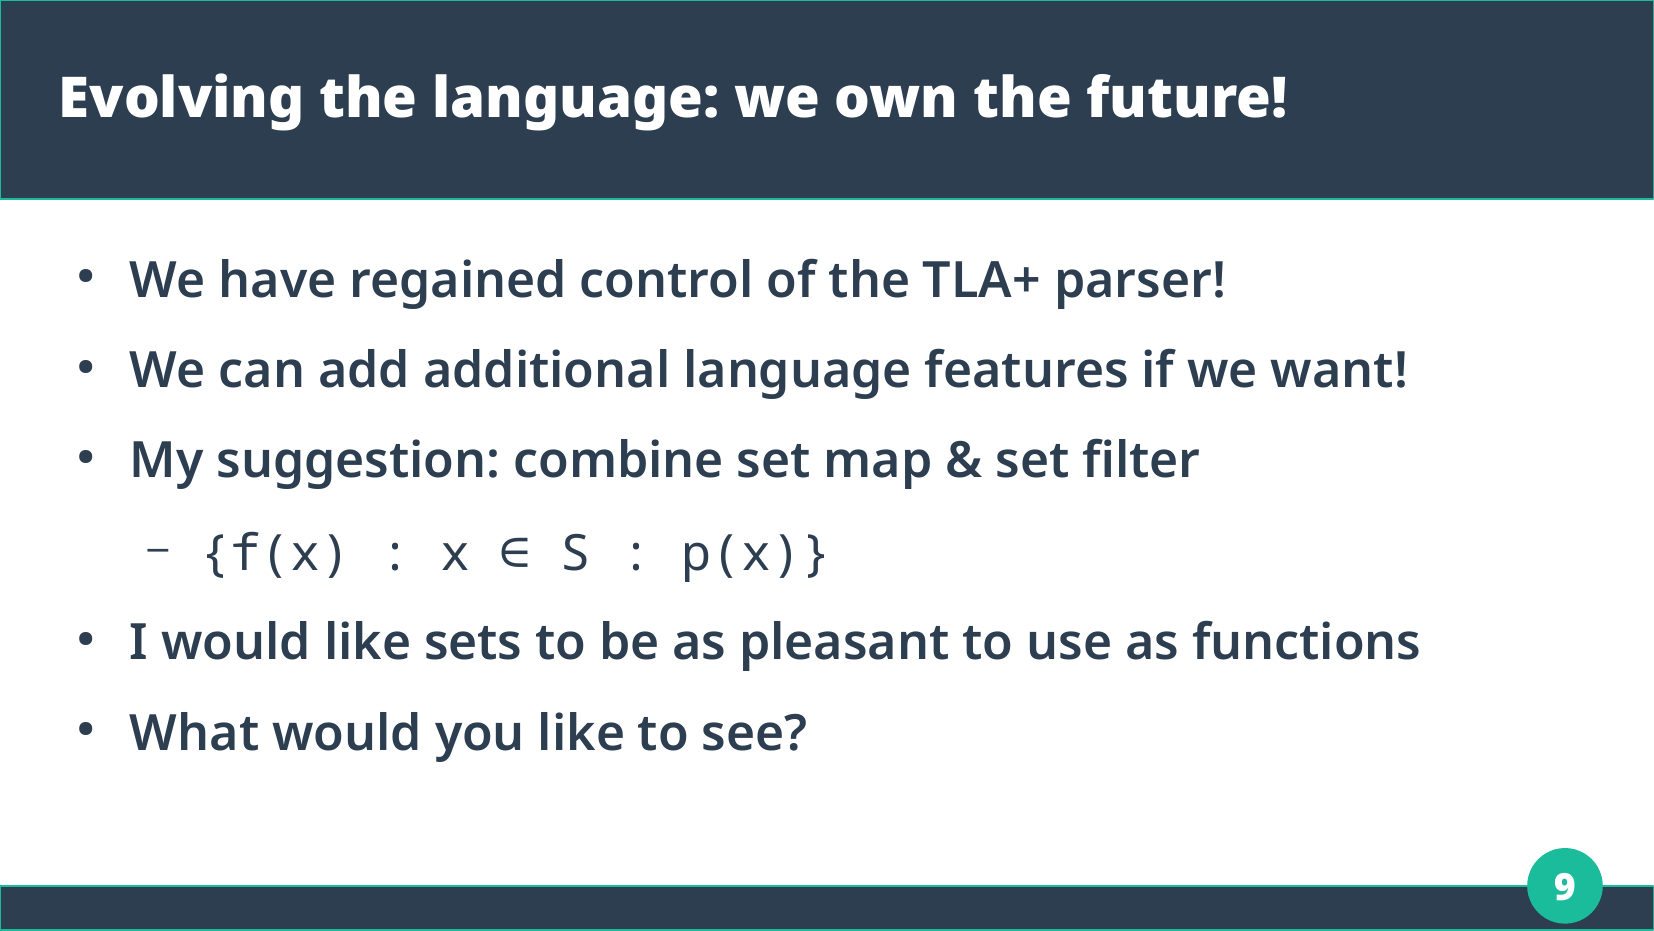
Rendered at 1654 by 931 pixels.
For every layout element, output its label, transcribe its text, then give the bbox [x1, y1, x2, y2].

title Evolving the language: we own the future! [59, 37, 1595, 155]
list We have regained control of the TLA+ parser! We can add additional language features if we want! My suggestion: combine set map & set filter {f(x) : x ∈ S : p(x)} I would like sets to be as pleasant to use as functions What would you like to see? [59, 243, 1595, 864]
